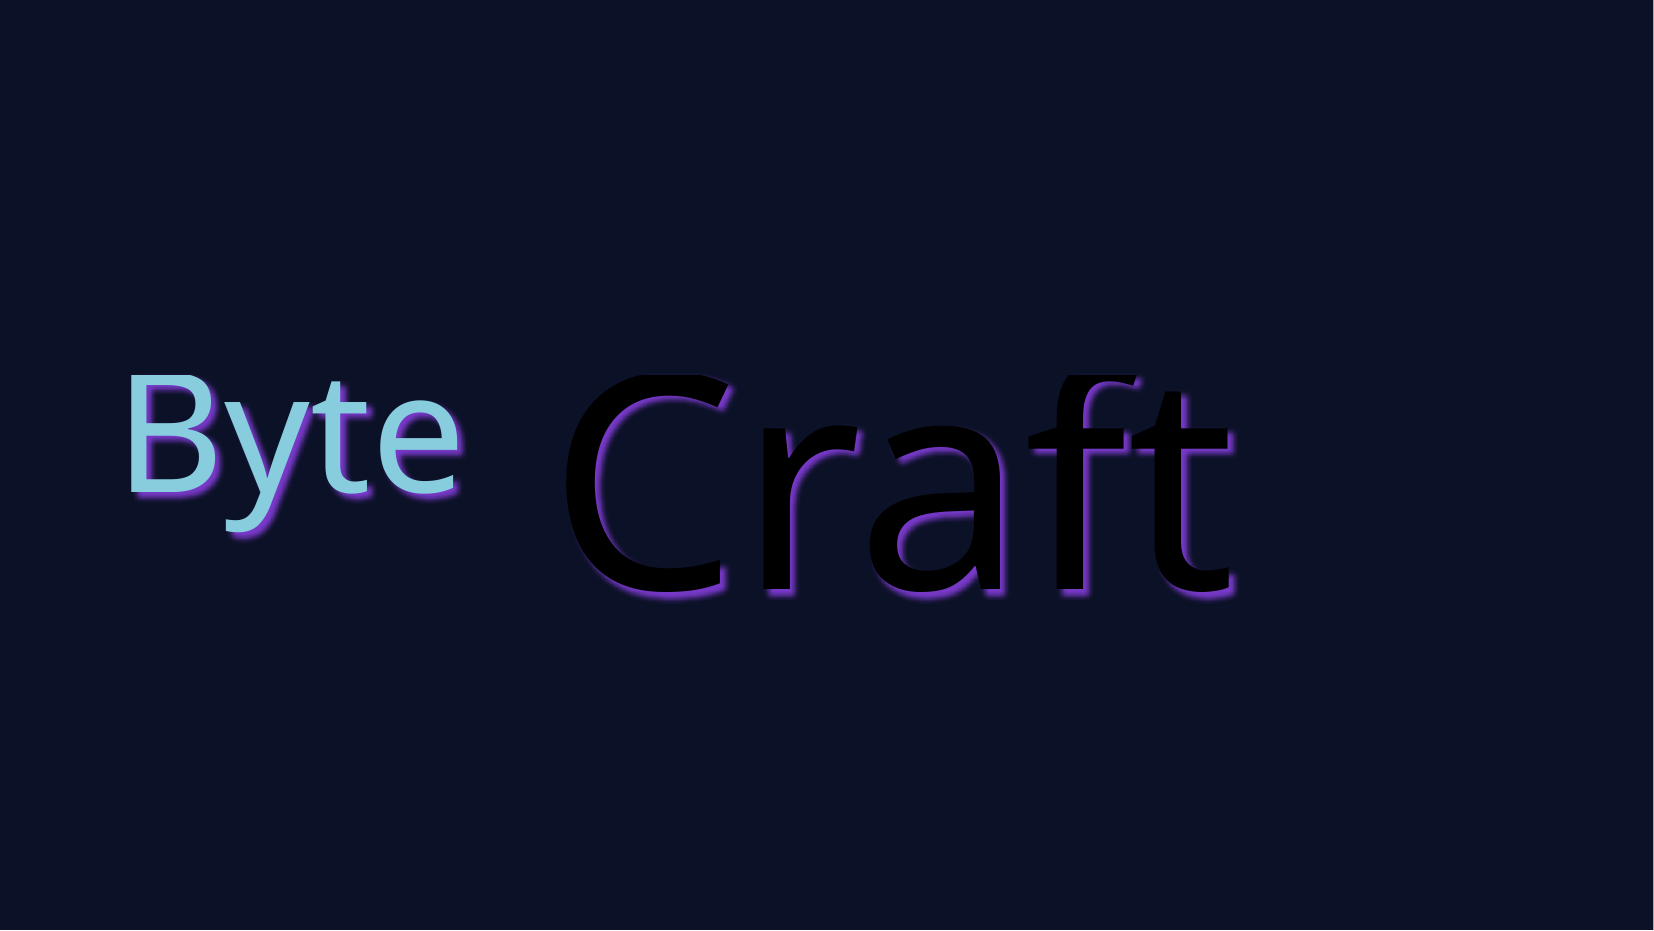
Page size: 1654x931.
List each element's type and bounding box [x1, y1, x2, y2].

picture [128, 375, 1529, 594]
